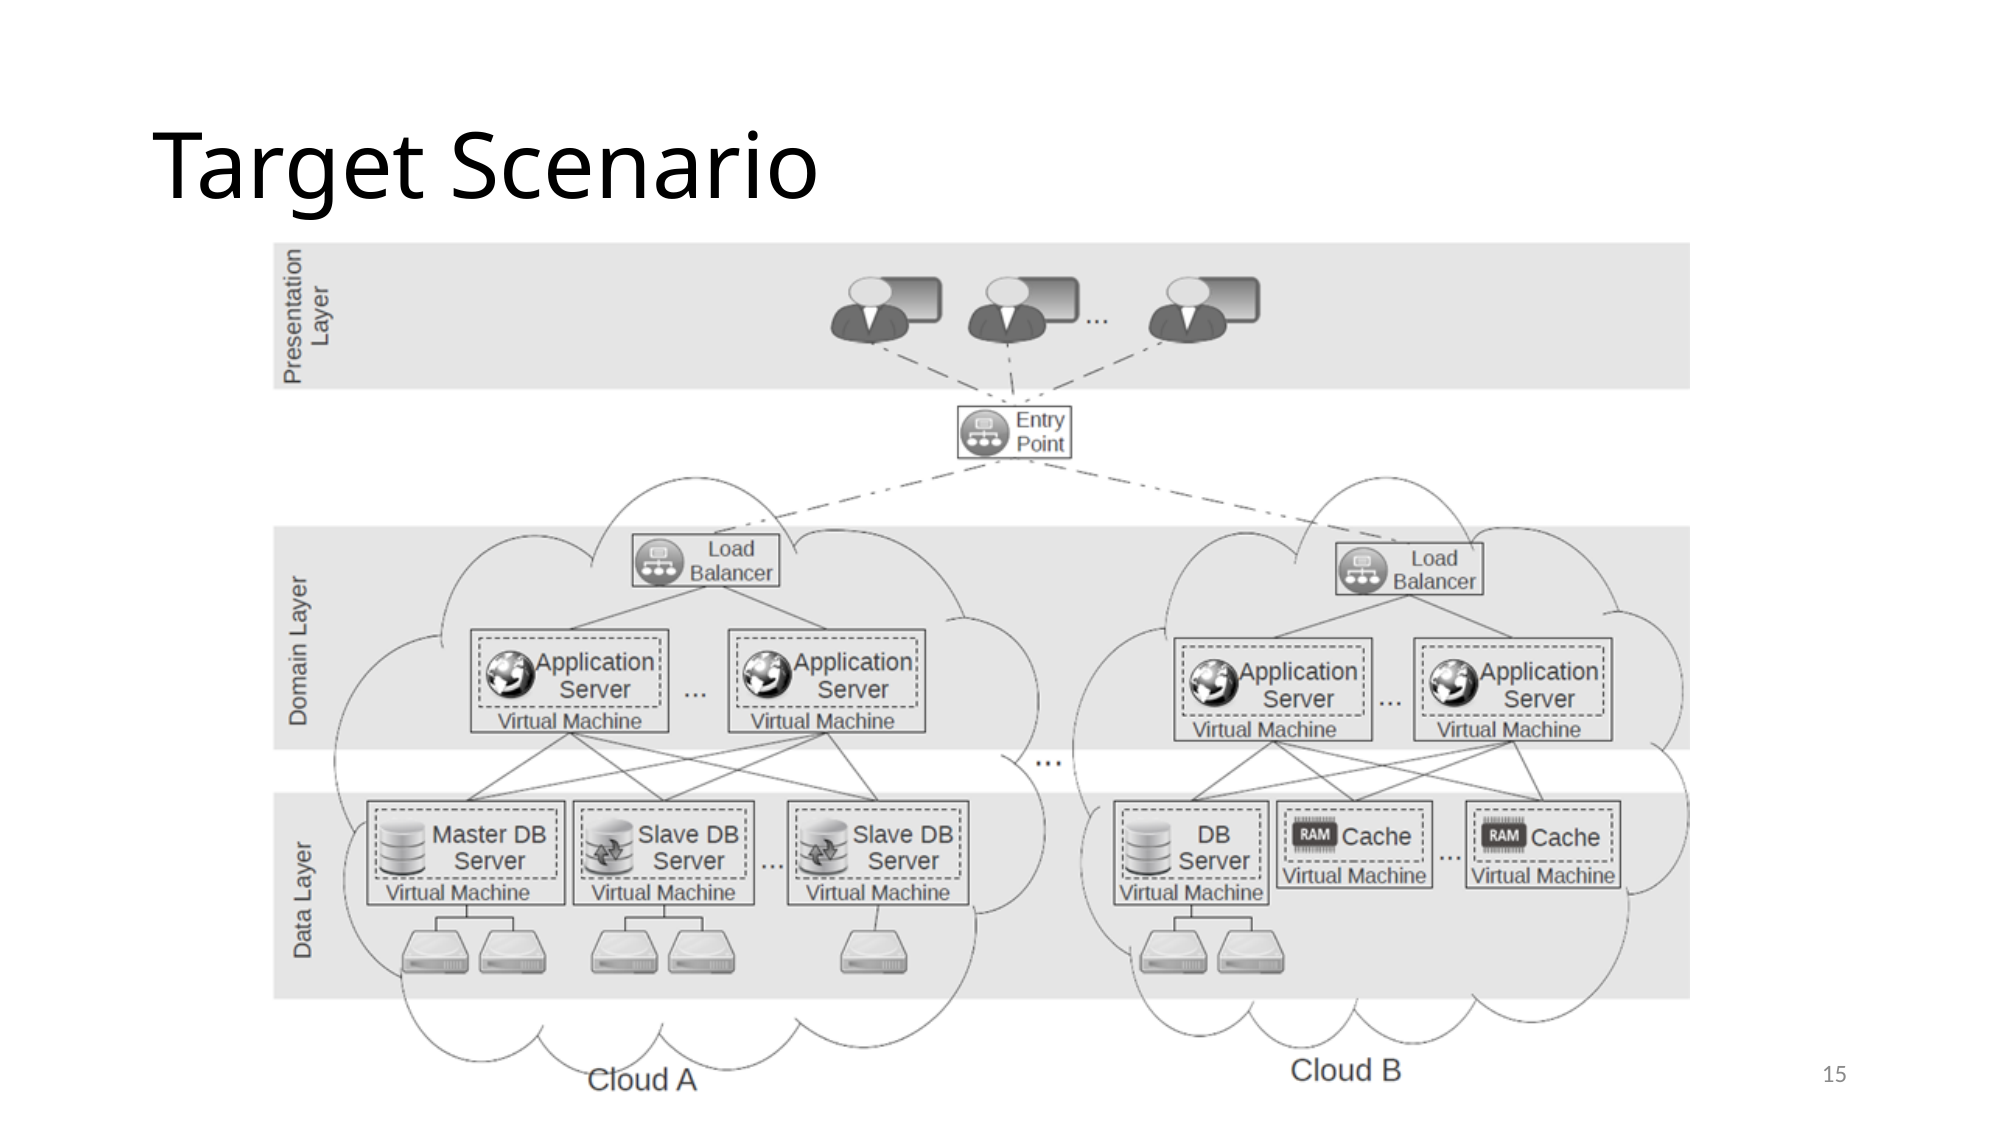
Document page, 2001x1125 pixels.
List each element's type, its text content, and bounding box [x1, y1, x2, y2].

title Target Scenario [137, 59, 1863, 278]
slide_number <number> [1412, 1042, 1863, 1103]
picture [270, 241, 1690, 1095]
